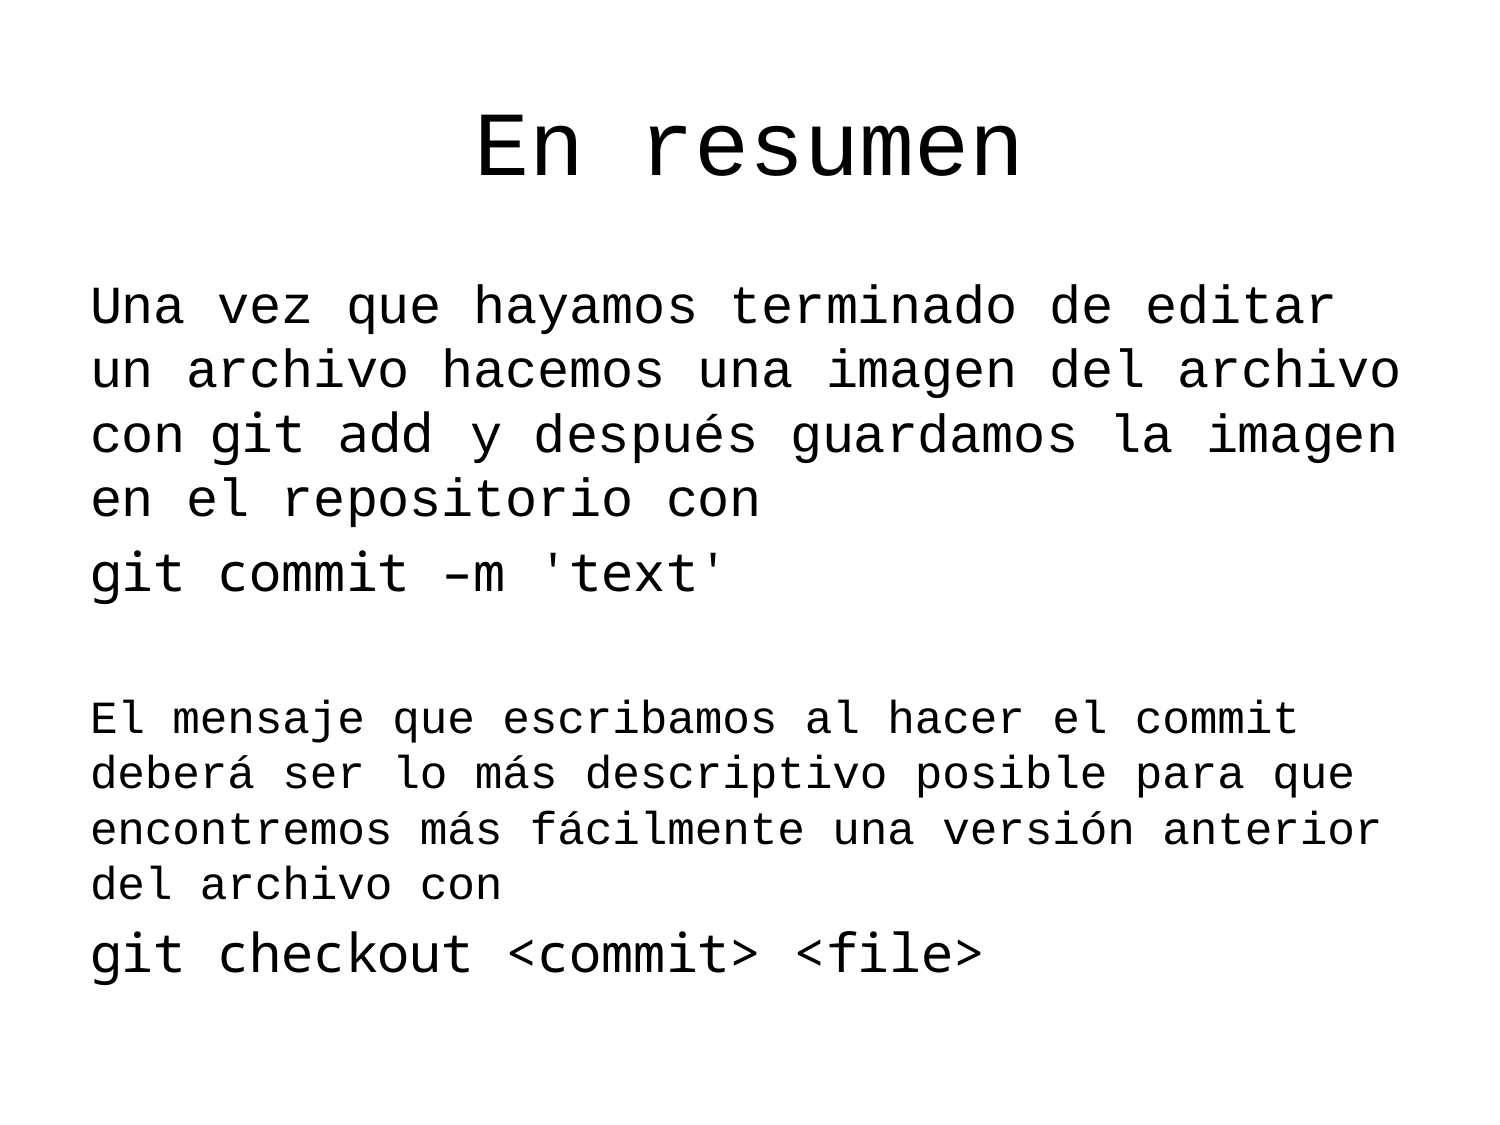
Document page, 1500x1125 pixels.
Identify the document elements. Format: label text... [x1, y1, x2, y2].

list Una vez que hayamos terminado de editar un archivo hacemos una imagen del archivo con git add y después guardamos la imagen en el repositorio con git commit –m 'text' El mensaje que escribamos al hacer el commit deberá ser lo más descriptivo posible para que encontremos más fácilmente una versión anterior del archivo con git checkout <commit> <file> [75, 262, 1425, 1005]
title En resumen [75, 45, 1425, 233]
